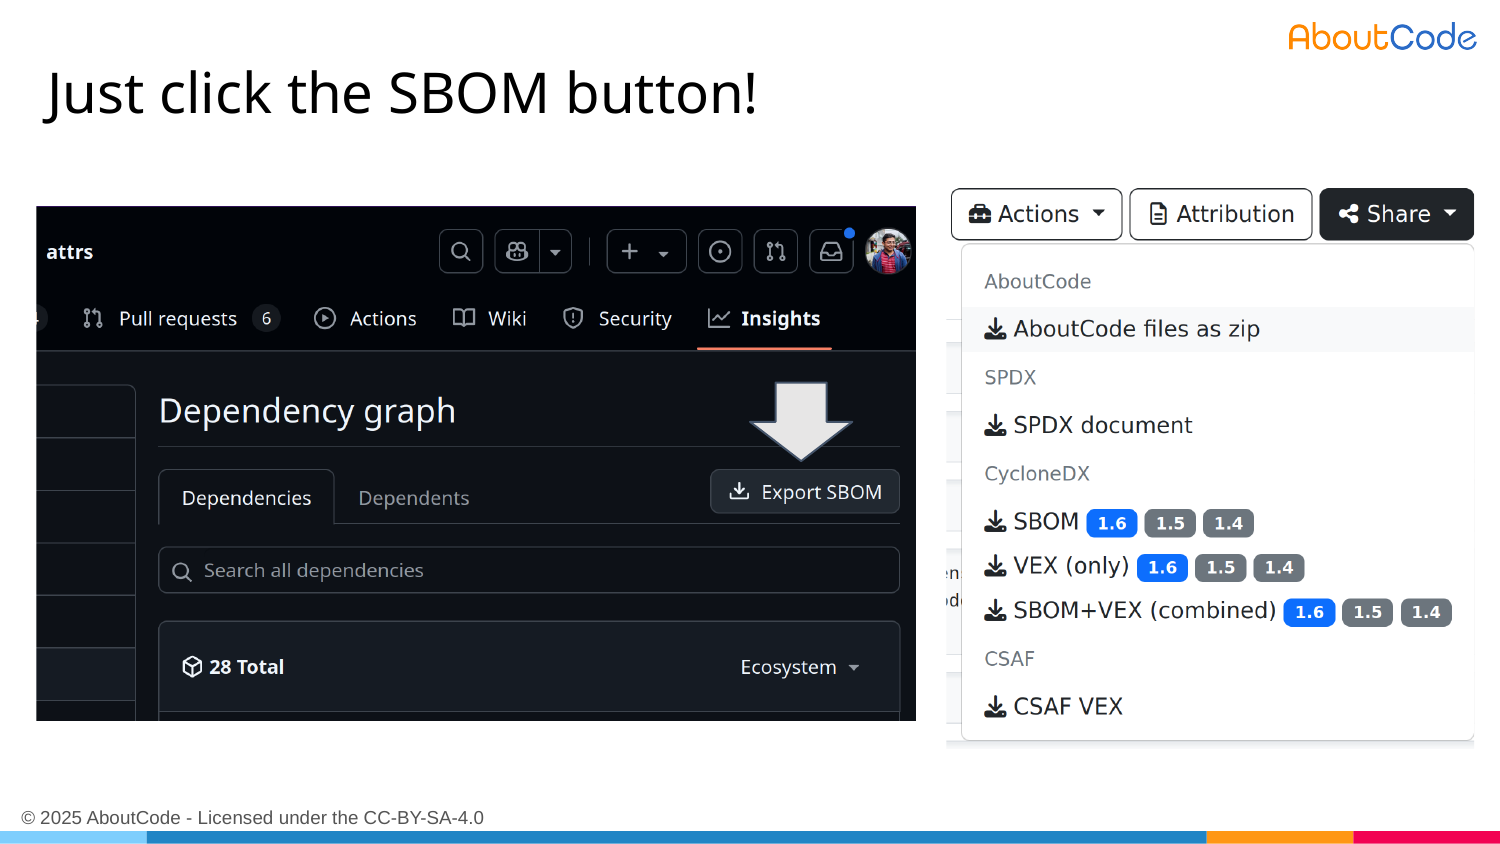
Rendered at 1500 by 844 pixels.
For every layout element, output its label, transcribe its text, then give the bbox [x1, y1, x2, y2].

picture [36, 206, 916, 721]
text_box [750, 382, 853, 462]
picture [1289, 22, 1477, 50]
picture [946, 178, 1475, 749]
title Just click the SBOM button! [36, 51, 1369, 136]
